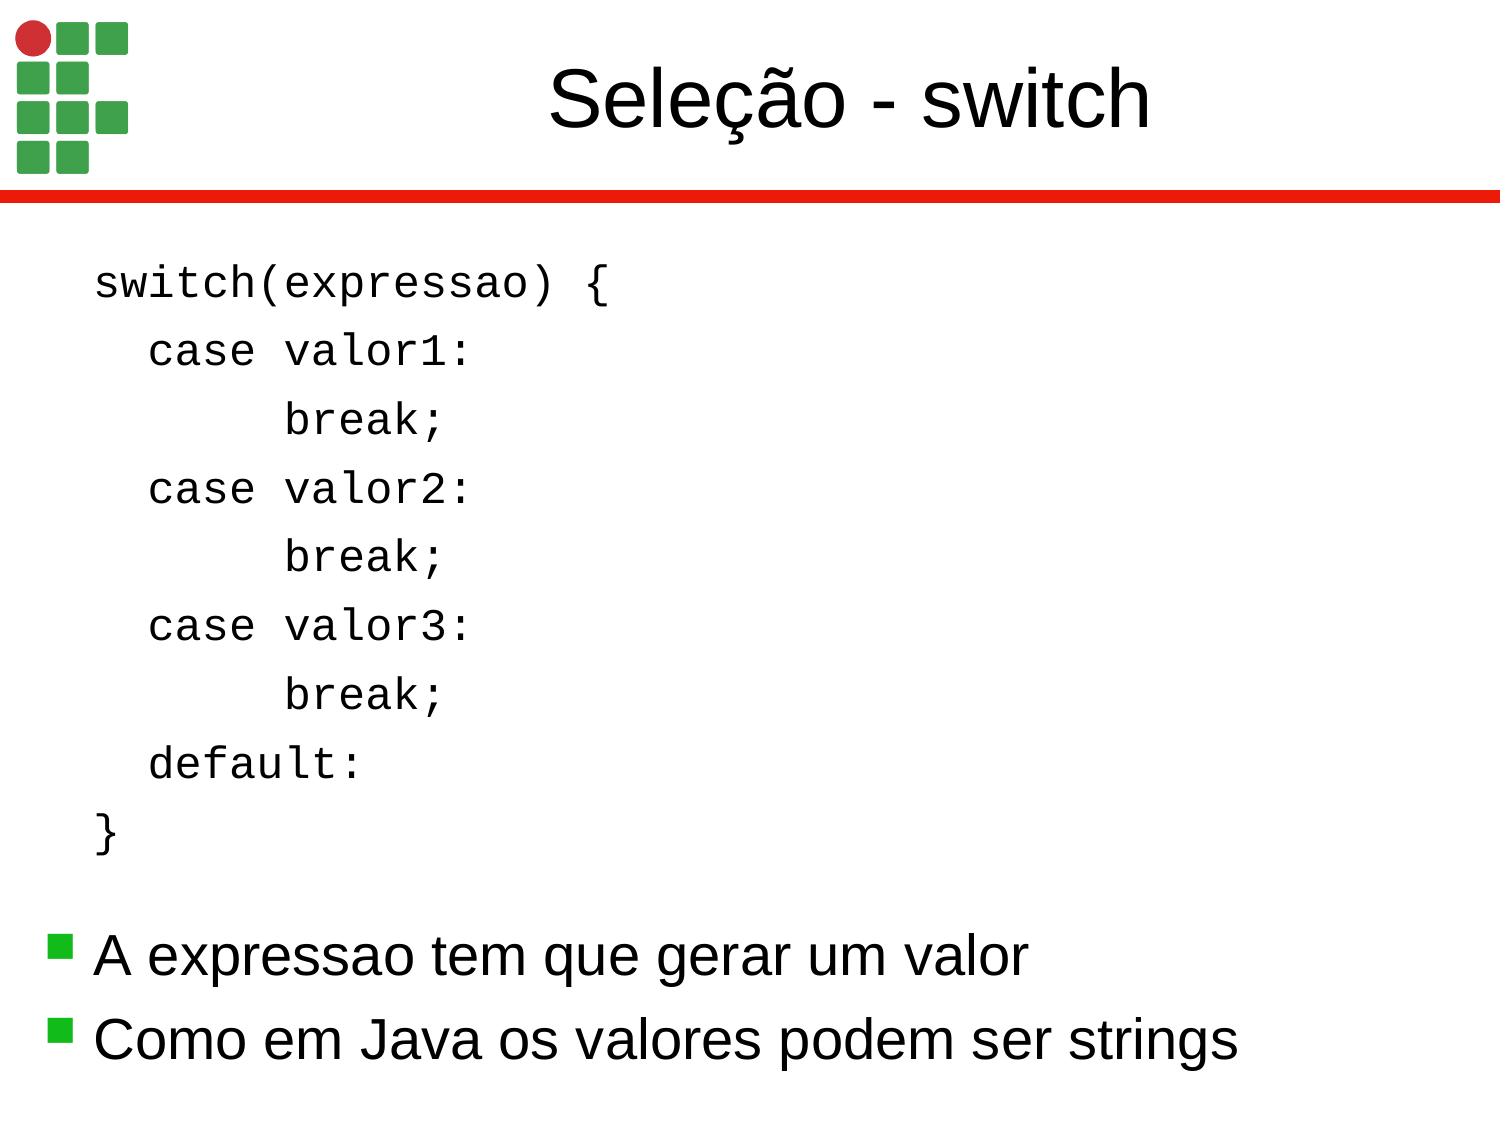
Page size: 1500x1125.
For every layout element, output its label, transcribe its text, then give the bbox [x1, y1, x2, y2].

title Seleção - switch [230, 0, 1471, 202]
picture [14, 16, 130, 178]
list switch(expressao) { case valor1: break; case valor2: break; case valor3: break; default: } A expressao tem que gerar um valor Como em Java os valores podem ser strings [29, 207, 1471, 1087]
